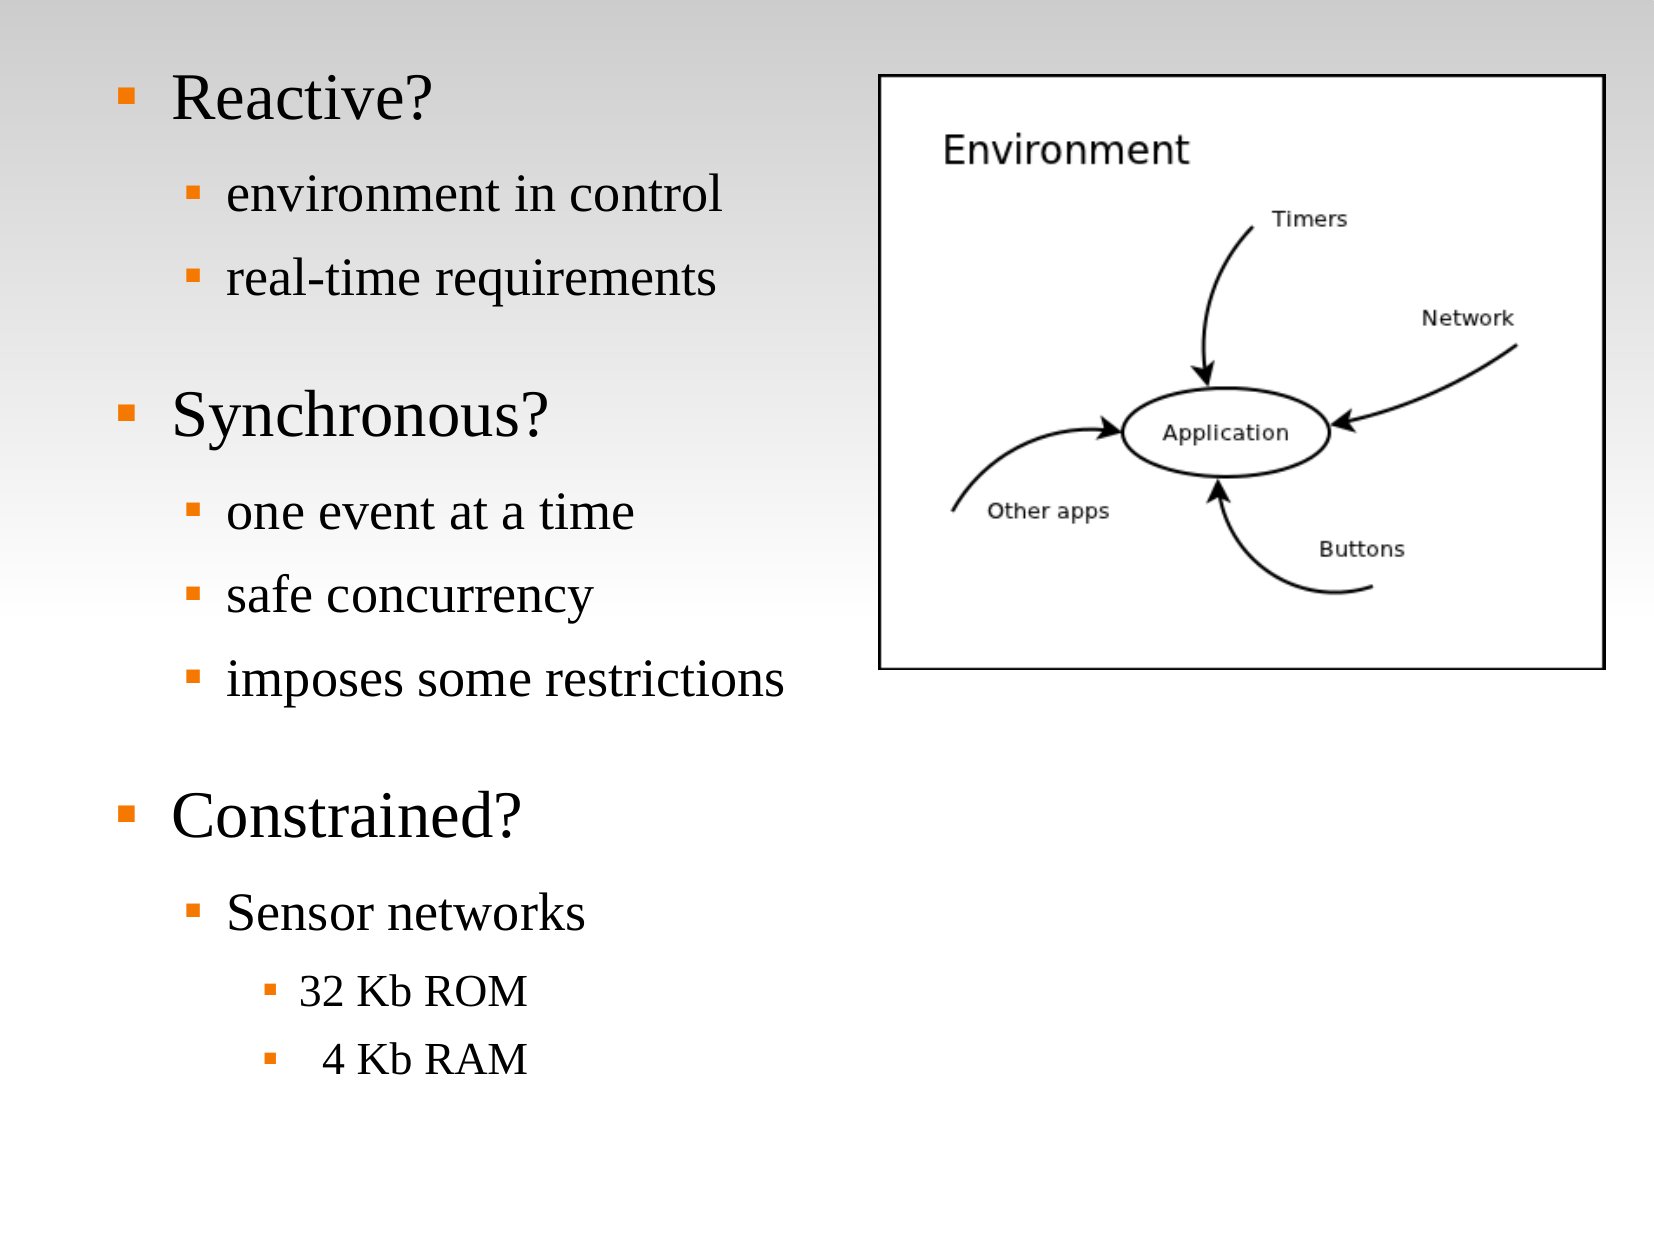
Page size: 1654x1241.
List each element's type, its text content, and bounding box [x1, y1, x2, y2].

picture [878, 74, 1606, 670]
list Reactive? environment in control real-time requirements Synchronous? one event at a time safe concurrency imposes some restrictions Constrained? Sensor networks 32 Kb ROM 4 Kb RAM [29, 60, 811, 1153]
